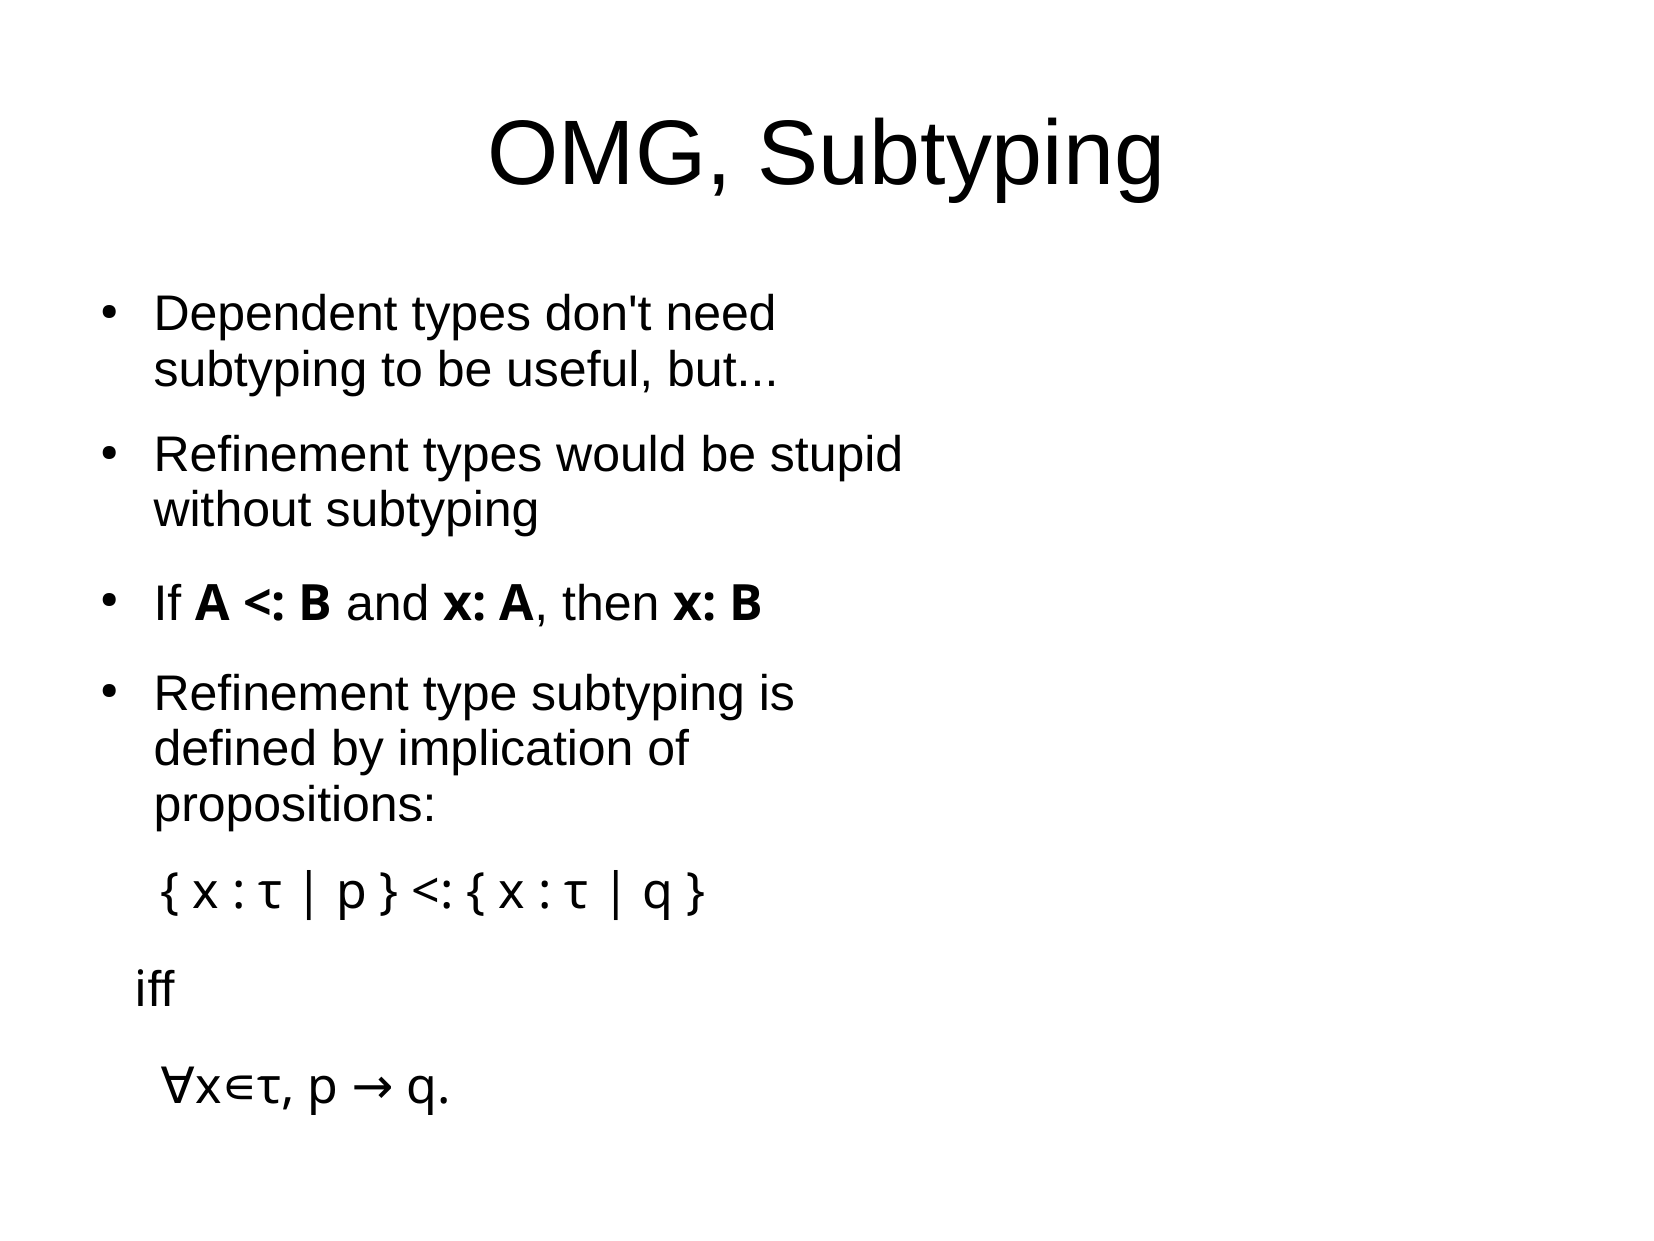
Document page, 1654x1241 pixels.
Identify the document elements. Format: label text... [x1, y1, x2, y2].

list { x : τ | p } <: { x : τ | q } iff ∀x∊τ, p → q. [82, 855, 856, 1128]
title OMG, Subtyping [82, 49, 1571, 257]
list Dependent types don't need subtyping to be useful, but... Refinement types would be stupid without subtyping If A <: B and x: A, then x: B Refinement type subtyping is defined by implication of propositions: [82, 285, 946, 825]
